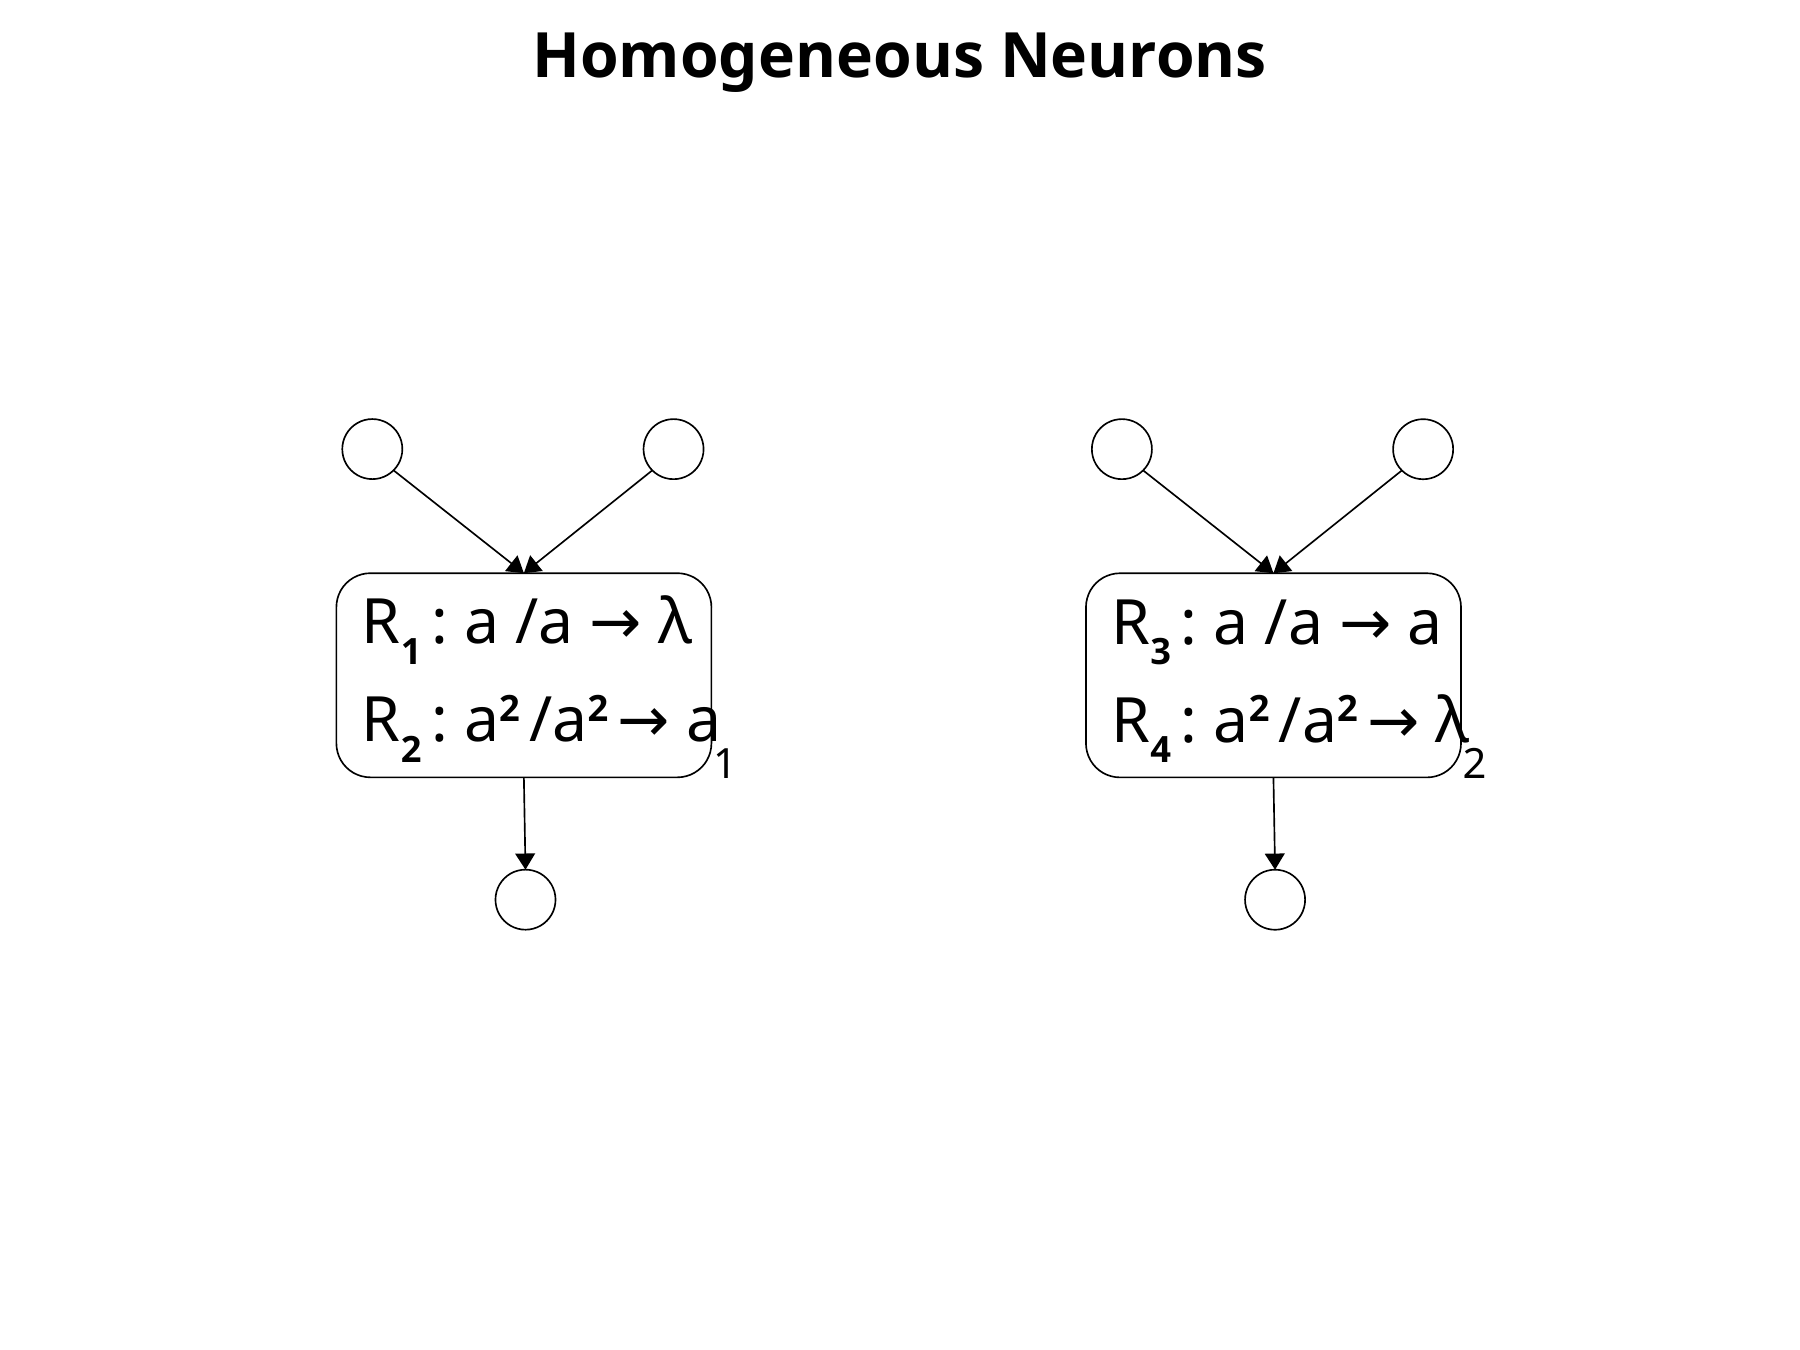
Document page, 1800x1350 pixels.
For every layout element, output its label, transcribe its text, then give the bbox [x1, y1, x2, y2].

text_box R3 : a /a → a R4 : a2 /a2 → λ [1085, 573, 1462, 778]
text_box 2 [1447, 726, 1506, 796]
text_box 1 [698, 726, 757, 796]
text_box Homogeneous Neurons [0, 3, 1800, 101]
text_box R1 : a /a → λ R2 : a2 /a2 → a [336, 573, 712, 778]
